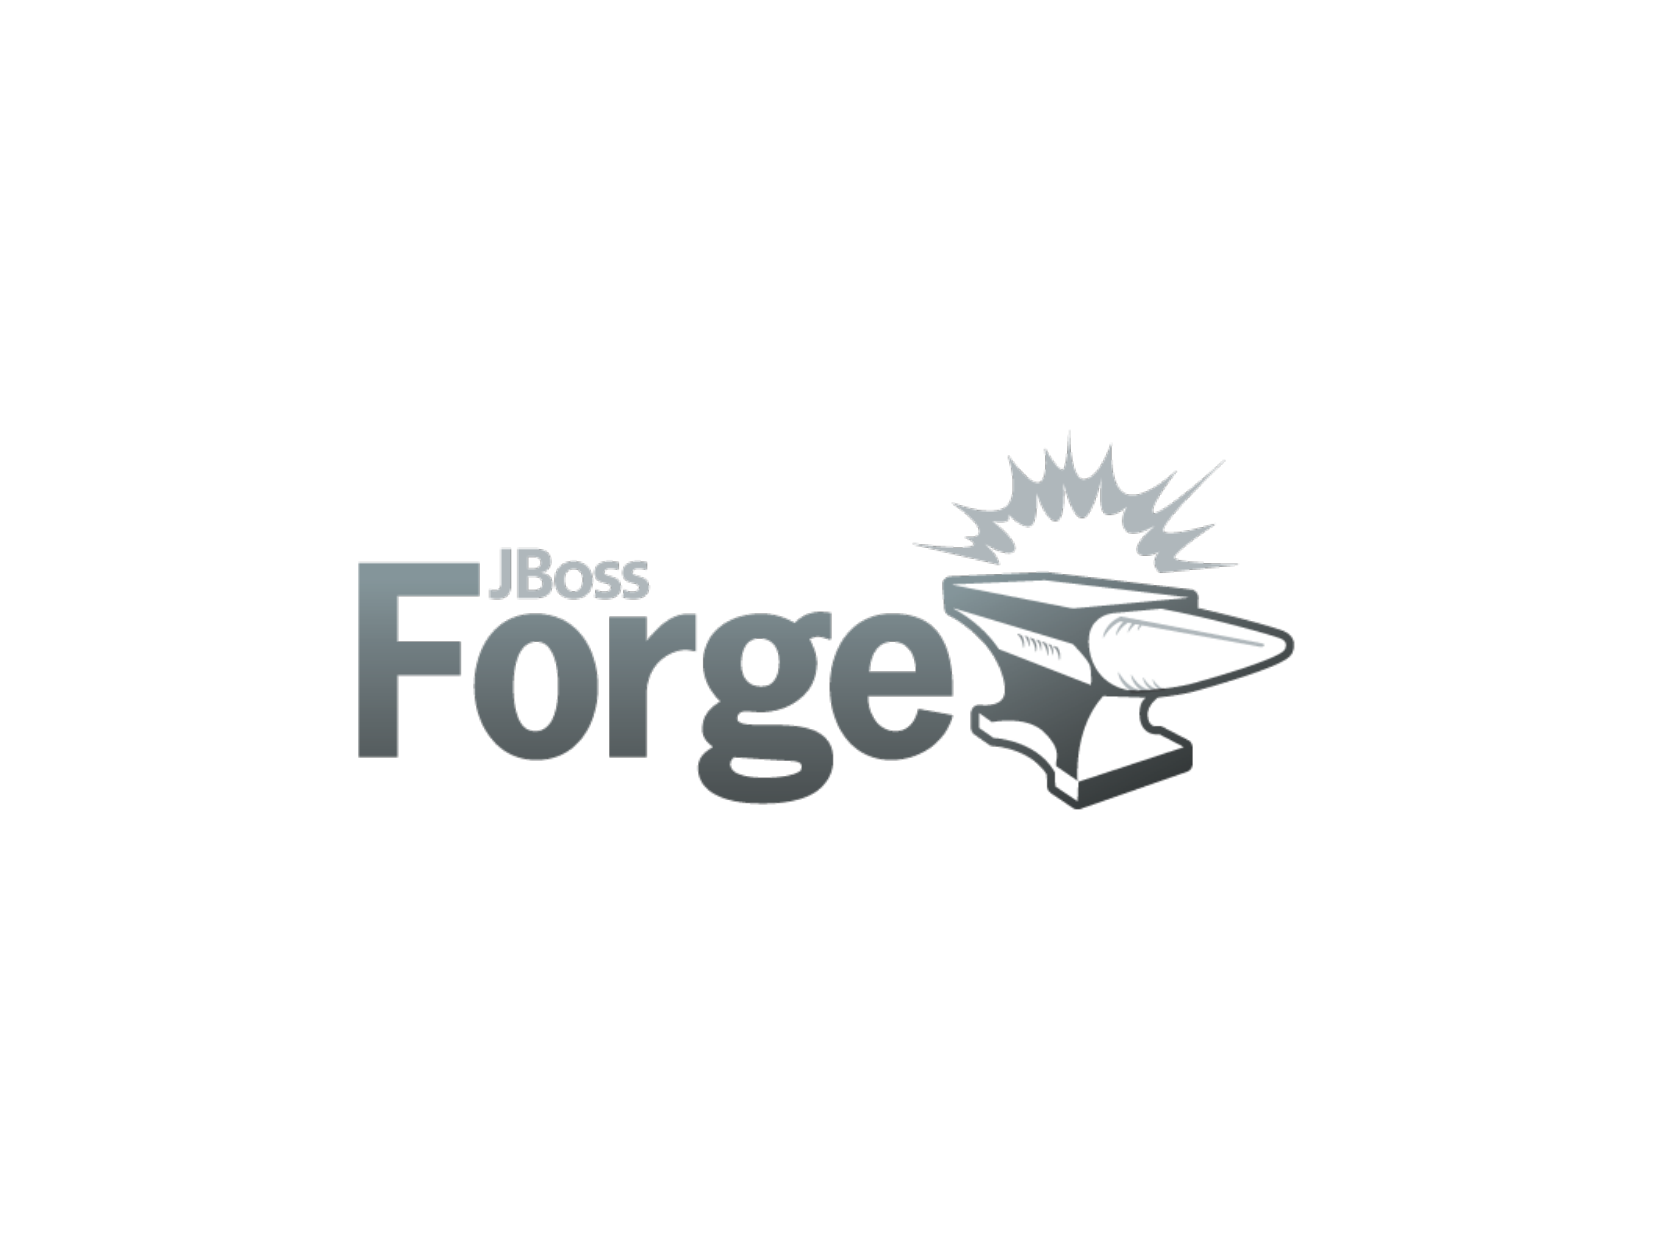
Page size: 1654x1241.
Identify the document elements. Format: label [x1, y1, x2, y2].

picture [358, 429, 1296, 811]
